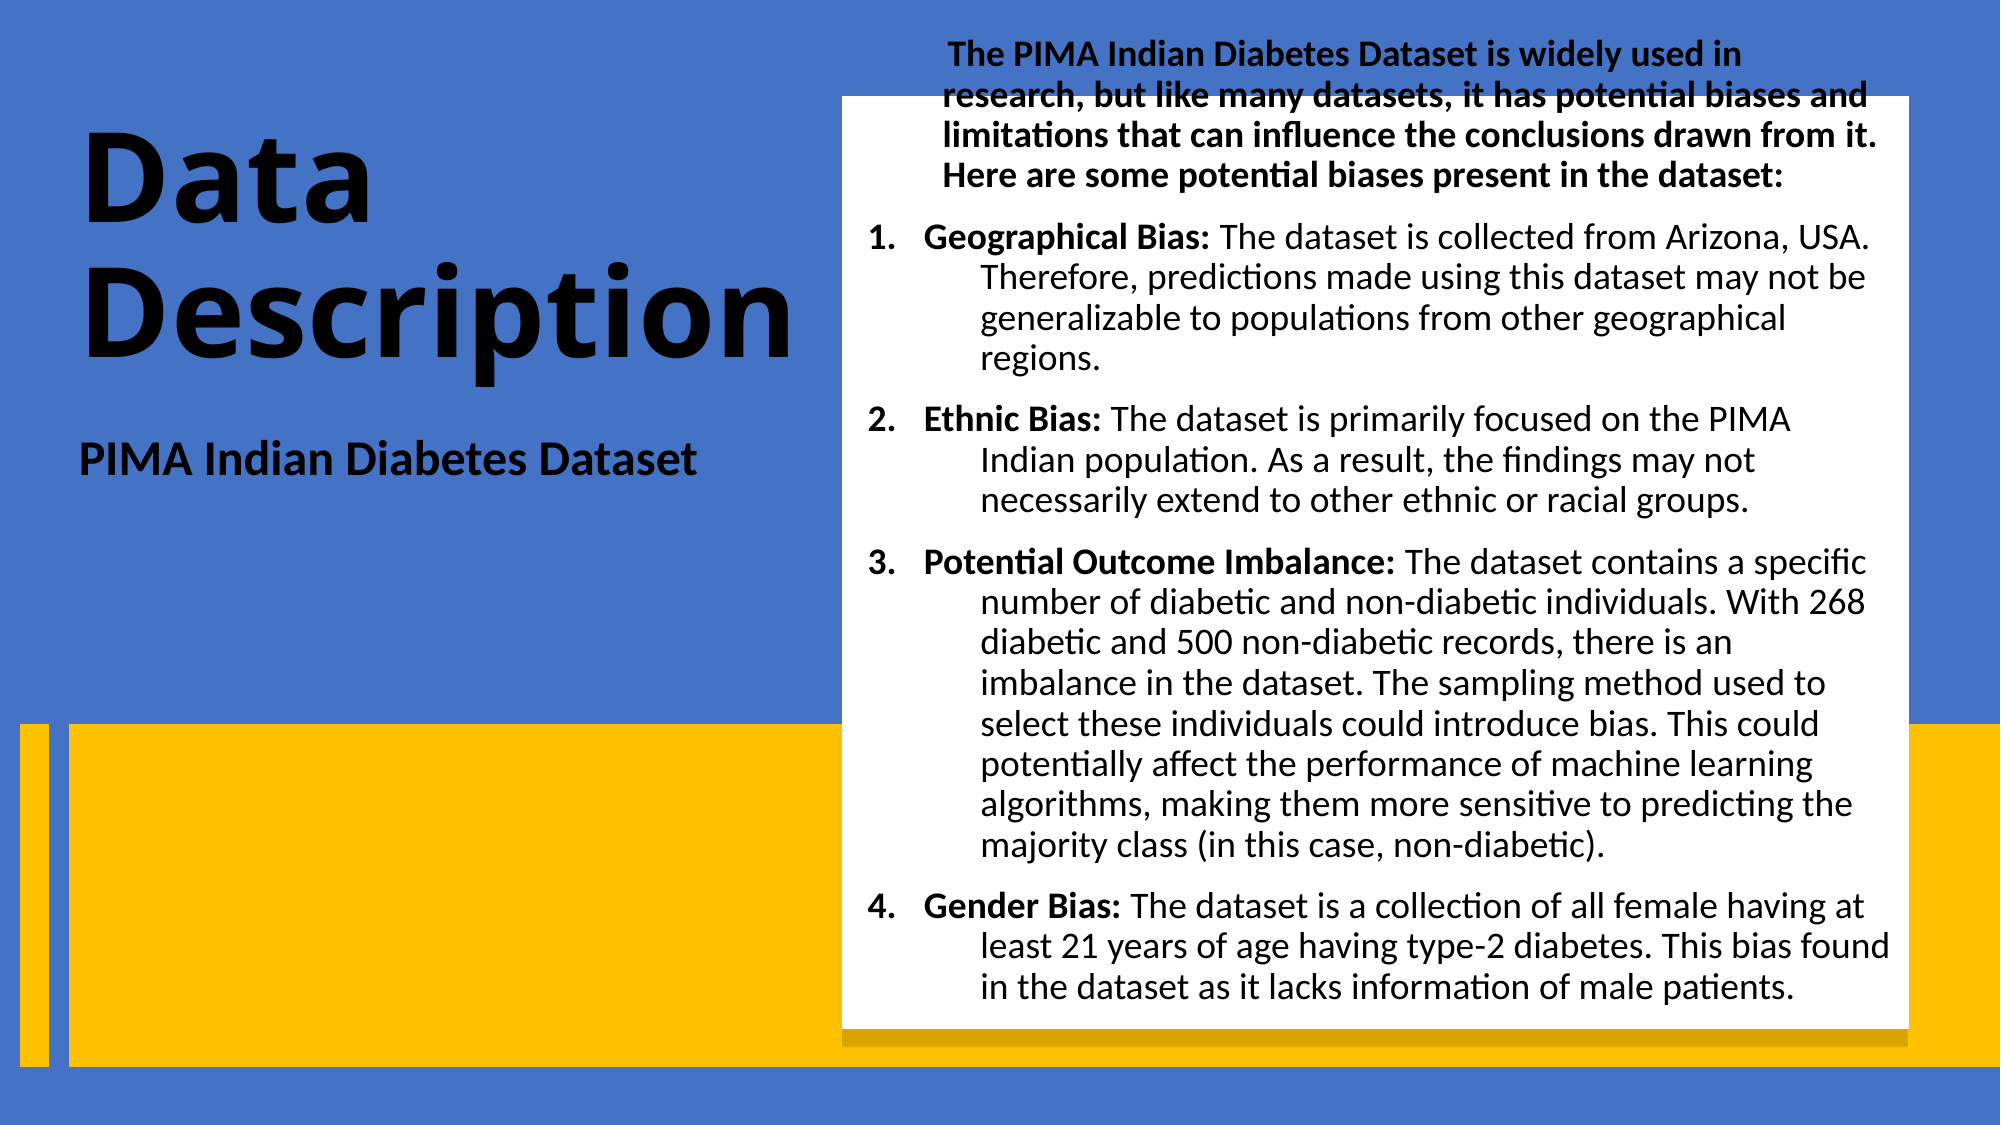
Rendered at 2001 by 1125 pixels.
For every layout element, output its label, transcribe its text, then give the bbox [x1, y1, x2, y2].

text_box PIMA Indian Diabetes Dataset [63, 417, 805, 494]
text_box [0, 0, 2000, 1125]
list The PIMA Indian Diabetes Dataset is widely used in research, but like many datasets, it has potential biases and limitations that can influence the conclusions drawn from it. Here are some potential biases present in the dataset: Geographical Bias: The dataset is collected from Arizona, USA. Therefore, predictions made using this dataset may not be generalizable to populations from other geographical regions. Ethnic Bias: The dataset is primarily focused on the PIMA Indian population. As a result, the findings may not necessarily extend to other ethnic or racial groups. Potential Outcome Imbalance: The dataset contains a specific number of diabetic and non-diabetic individuals. With 268 diabetic and 500 non-diabetic records, there is an imbalance in the dataset. The sampling method used to select these individuals could introduce bias. This could potentially affect the performance of machine learning algorithms, making them more sensitive to predicting the majority class (in this case, non-diabetic). Gender Bias: The dataset is a collection of all female having at least 21 years of age having type-2 diabetes. This bias found in the dataset as it lacks information of male patients. [852, 26, 1909, 1048]
title Data Description [63, 107, 815, 276]
